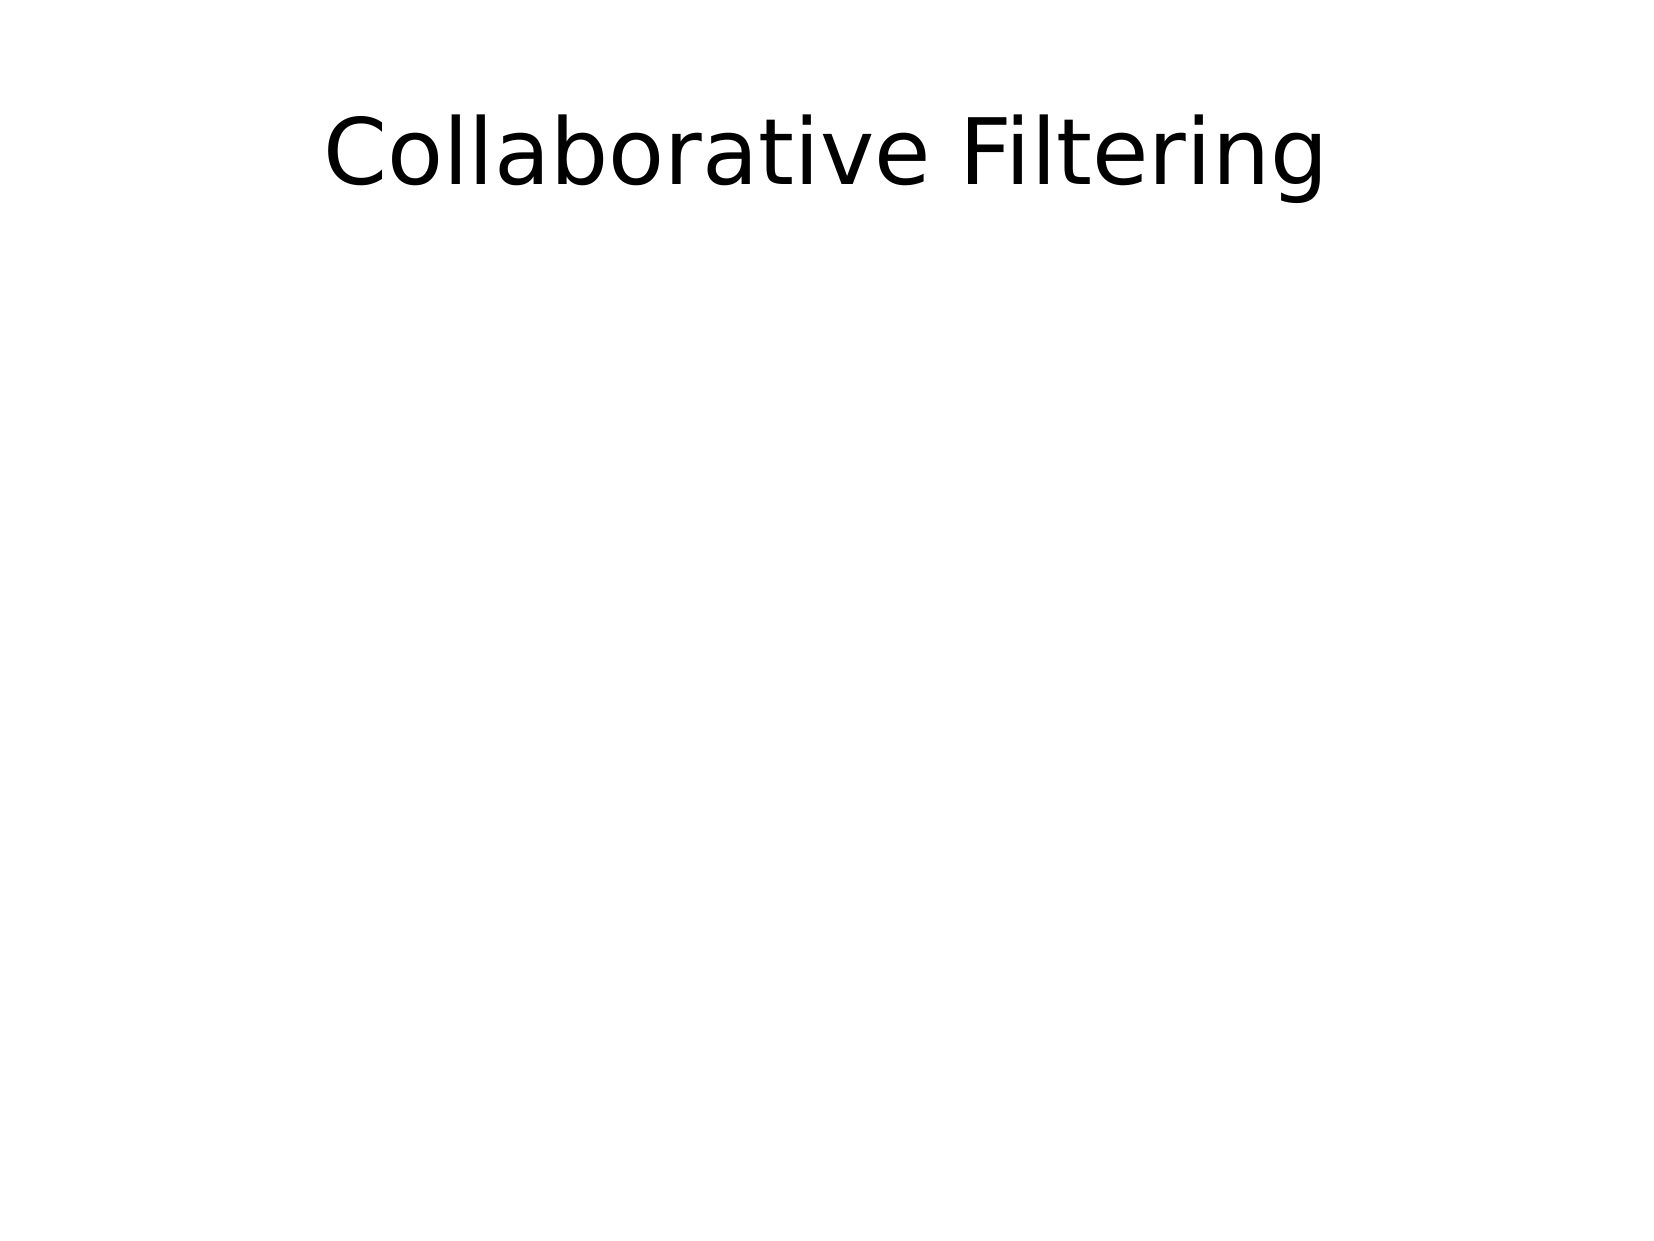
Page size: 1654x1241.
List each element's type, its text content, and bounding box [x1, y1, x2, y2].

title Collaborative Filtering [82, 49, 1571, 257]
